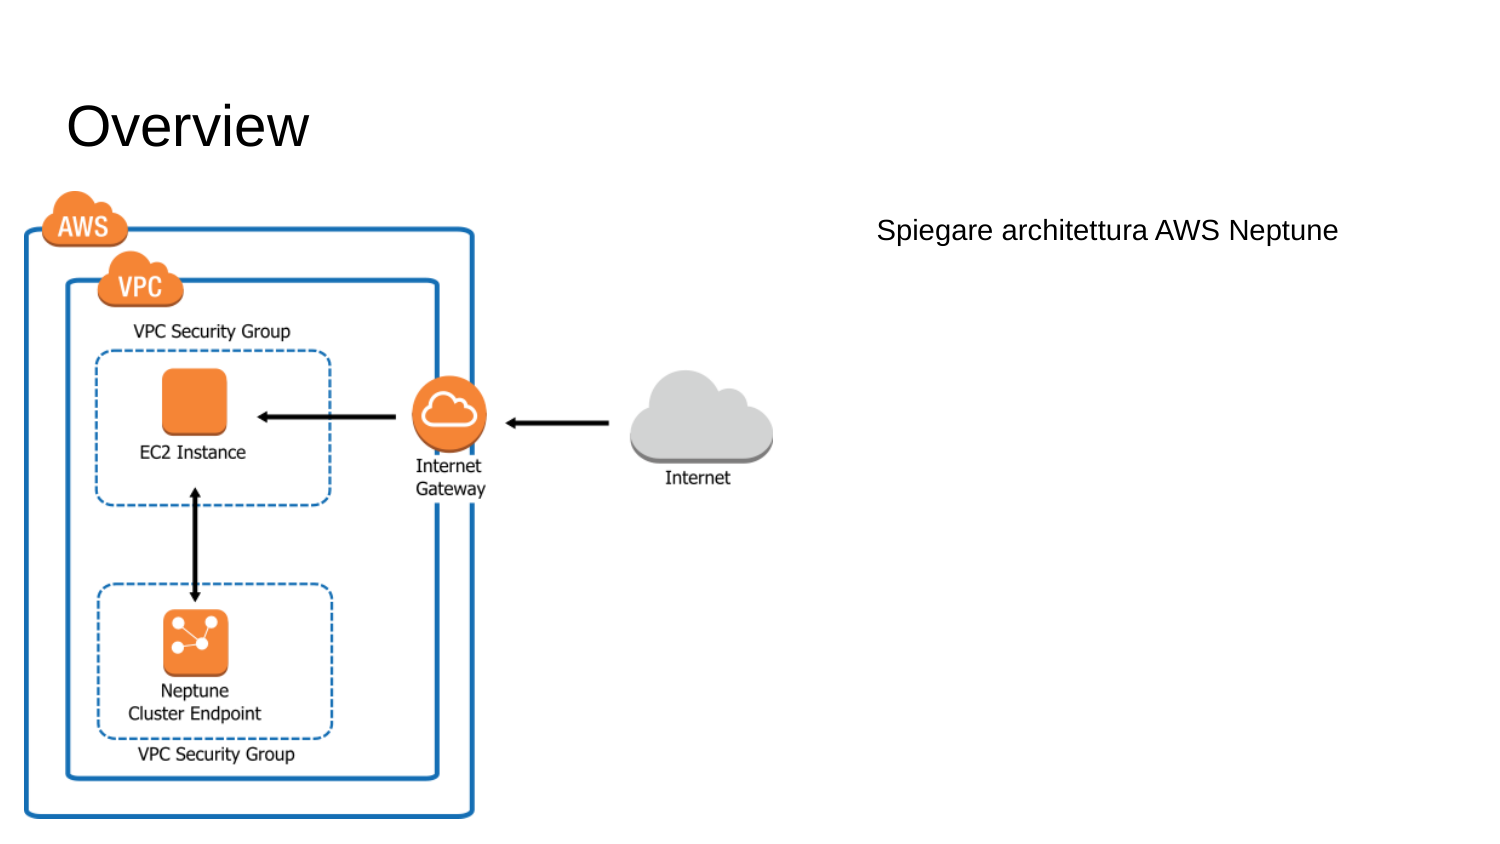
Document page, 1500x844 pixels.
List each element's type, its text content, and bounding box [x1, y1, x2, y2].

picture [24, 191, 773, 819]
title Overview [51, 72, 1449, 167]
text_box Spiegare architettura AWS Neptune [861, 196, 1418, 336]
